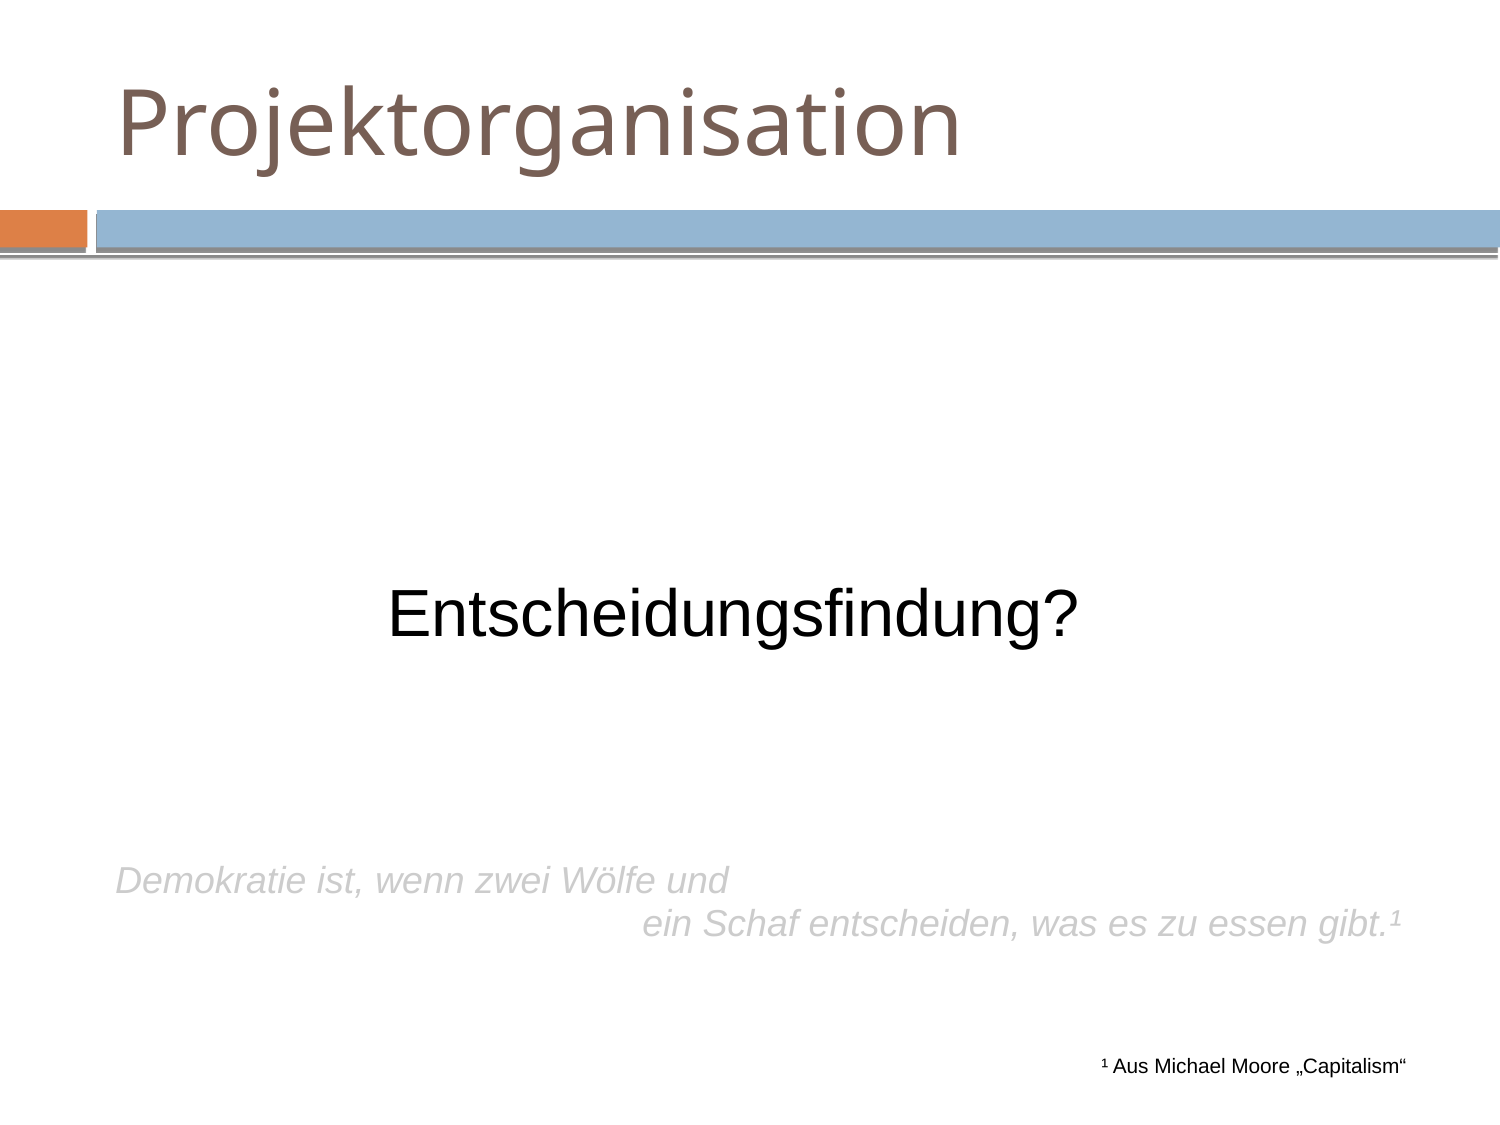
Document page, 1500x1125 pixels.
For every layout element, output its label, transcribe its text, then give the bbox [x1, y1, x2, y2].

text_box Demokratie ist, wenn zwei Wölfe und ein Schaf entscheiden, was es zu essen gibt.¹ [100, 852, 1428, 952]
text_box ¹ Aus Michael Moore „Capitalism“ [1086, 1047, 1422, 1086]
subtitle Entscheidungsfindung? [47, 274, 1385, 1028]
title Projektorganisation [100, 37, 1438, 200]
